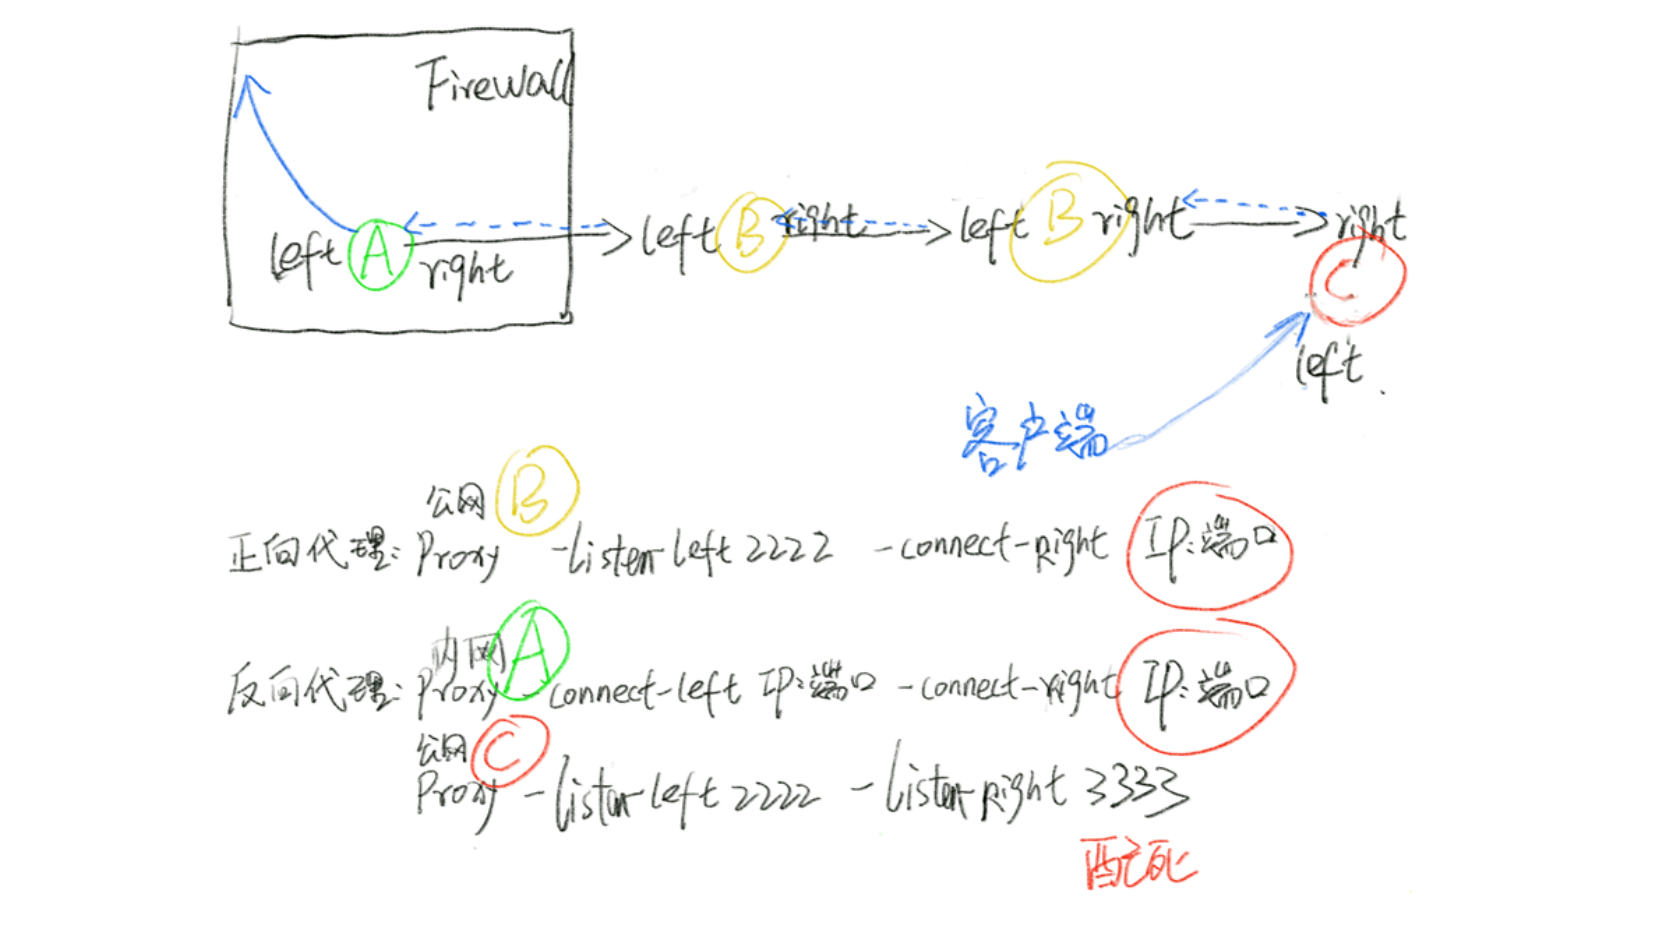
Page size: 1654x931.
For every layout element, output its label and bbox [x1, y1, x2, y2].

picture [208, 1, 1450, 931]
